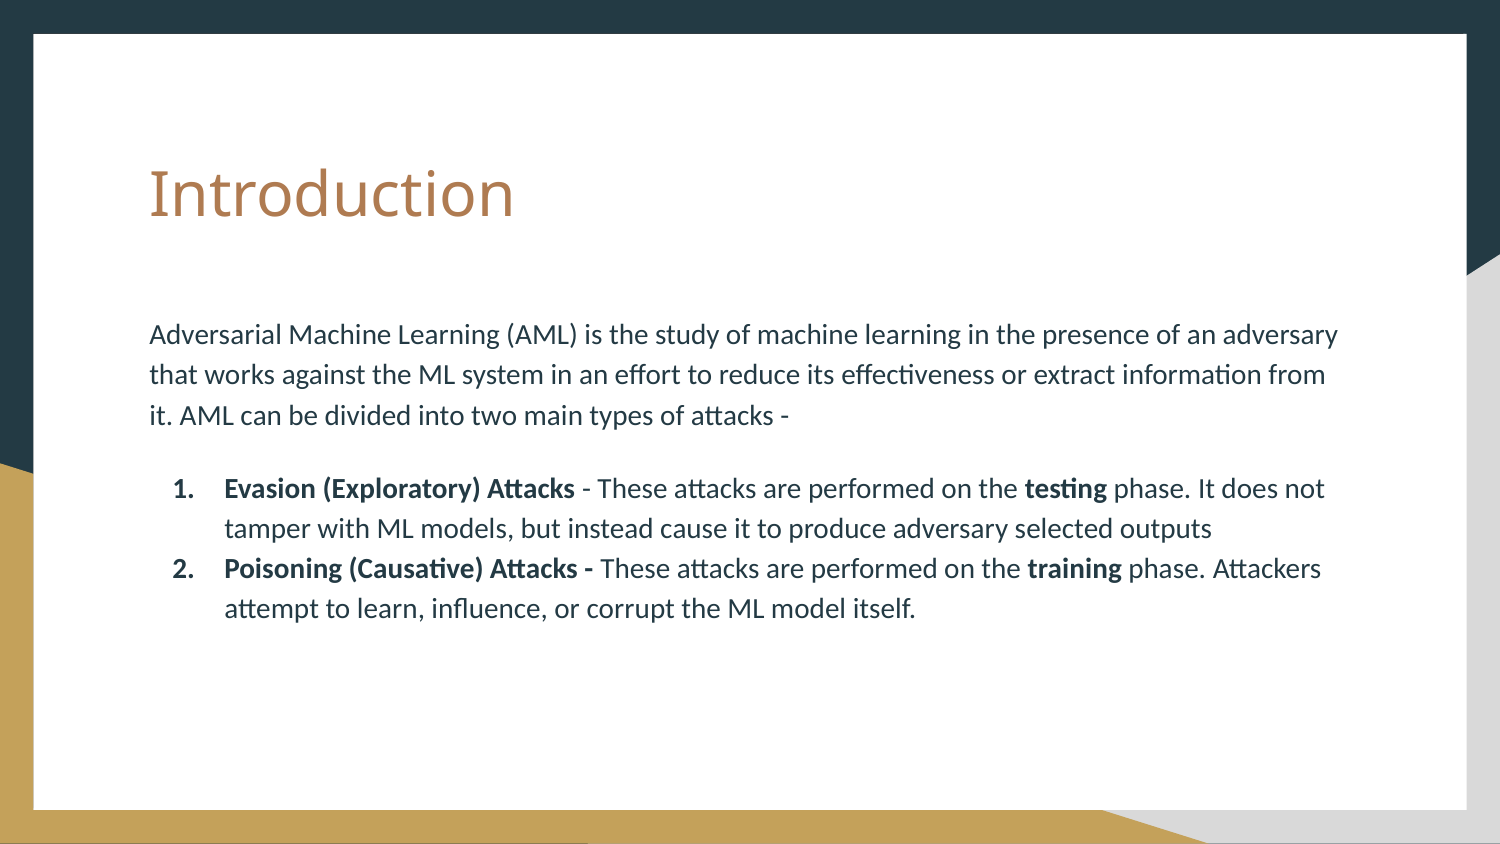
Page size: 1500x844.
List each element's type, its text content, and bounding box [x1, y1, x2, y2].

title Introduction [134, 138, 1366, 295]
list Adversarial Machine Learning (AML) is the study of machine learning in the presence of an adversary that works against the ML system in an effort to reduce its effectiveness or extract information from it. AML can be divided into two main types of attacks - Evasion (Exploratory) Attacks - These attacks are performed on the testing phase. It does not tamper with ML models, but instead cause it to produce adversary selected outputs Poisoning (Causative) Attacks - These attacks are performed on the training phase. Attackers attempt to learn, influence, or corrupt the ML model itself. [134, 295, 1366, 697]
